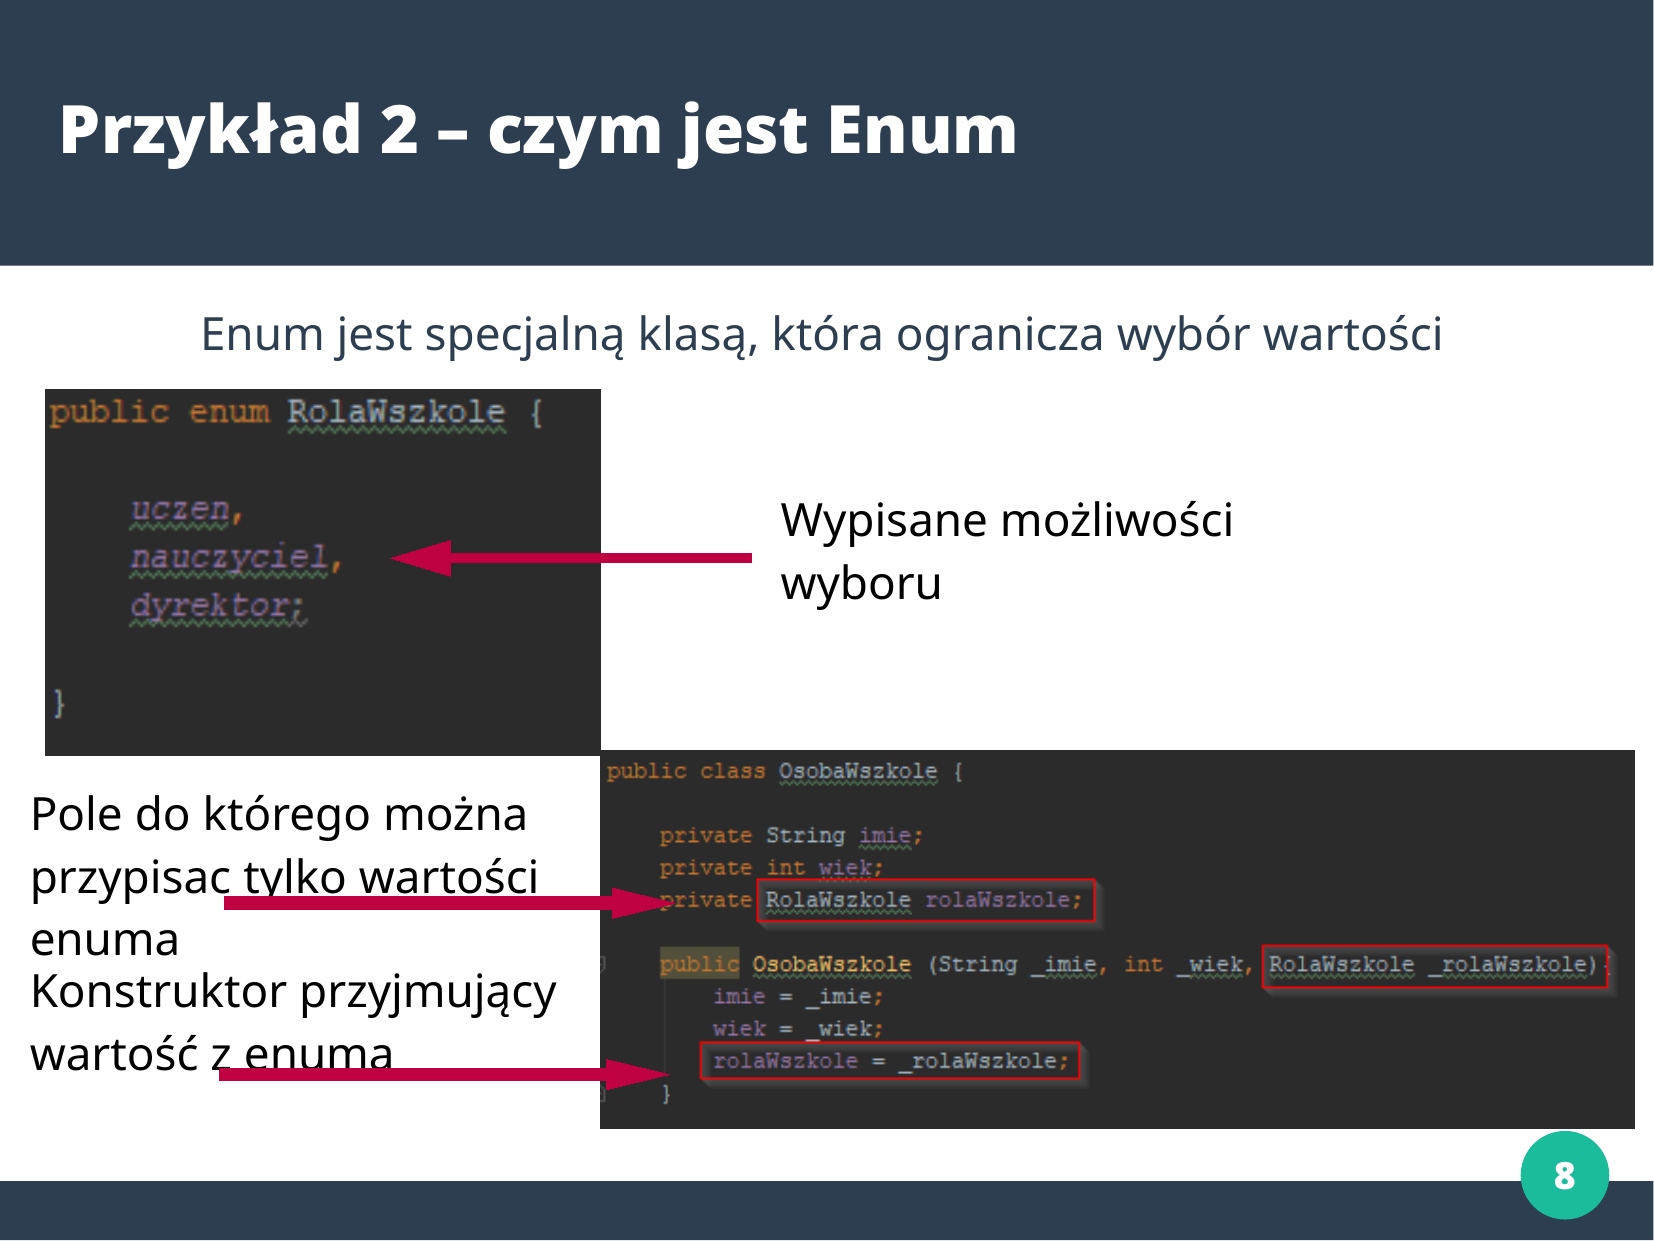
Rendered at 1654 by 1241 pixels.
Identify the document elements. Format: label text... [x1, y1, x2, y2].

text_box Konstruktor przyjmujący wartość z enuma [15, 951, 646, 1078]
text_box Wypisane możliwości wyboru [765, 480, 1351, 598]
text_box Pole do którego można przypisac tylko wartości enuma [15, 774, 646, 943]
title Przykład 2 – czym jest Enum [59, 49, 1595, 207]
text_box [219, 1059, 670, 1090]
picture [45, 391, 1635, 1129]
text_box [224, 888, 676, 919]
text_box [390, 540, 752, 577]
text_box Enum jest specjalną klasą, która ogranicza wybór wartości [0, 294, 1654, 391]
